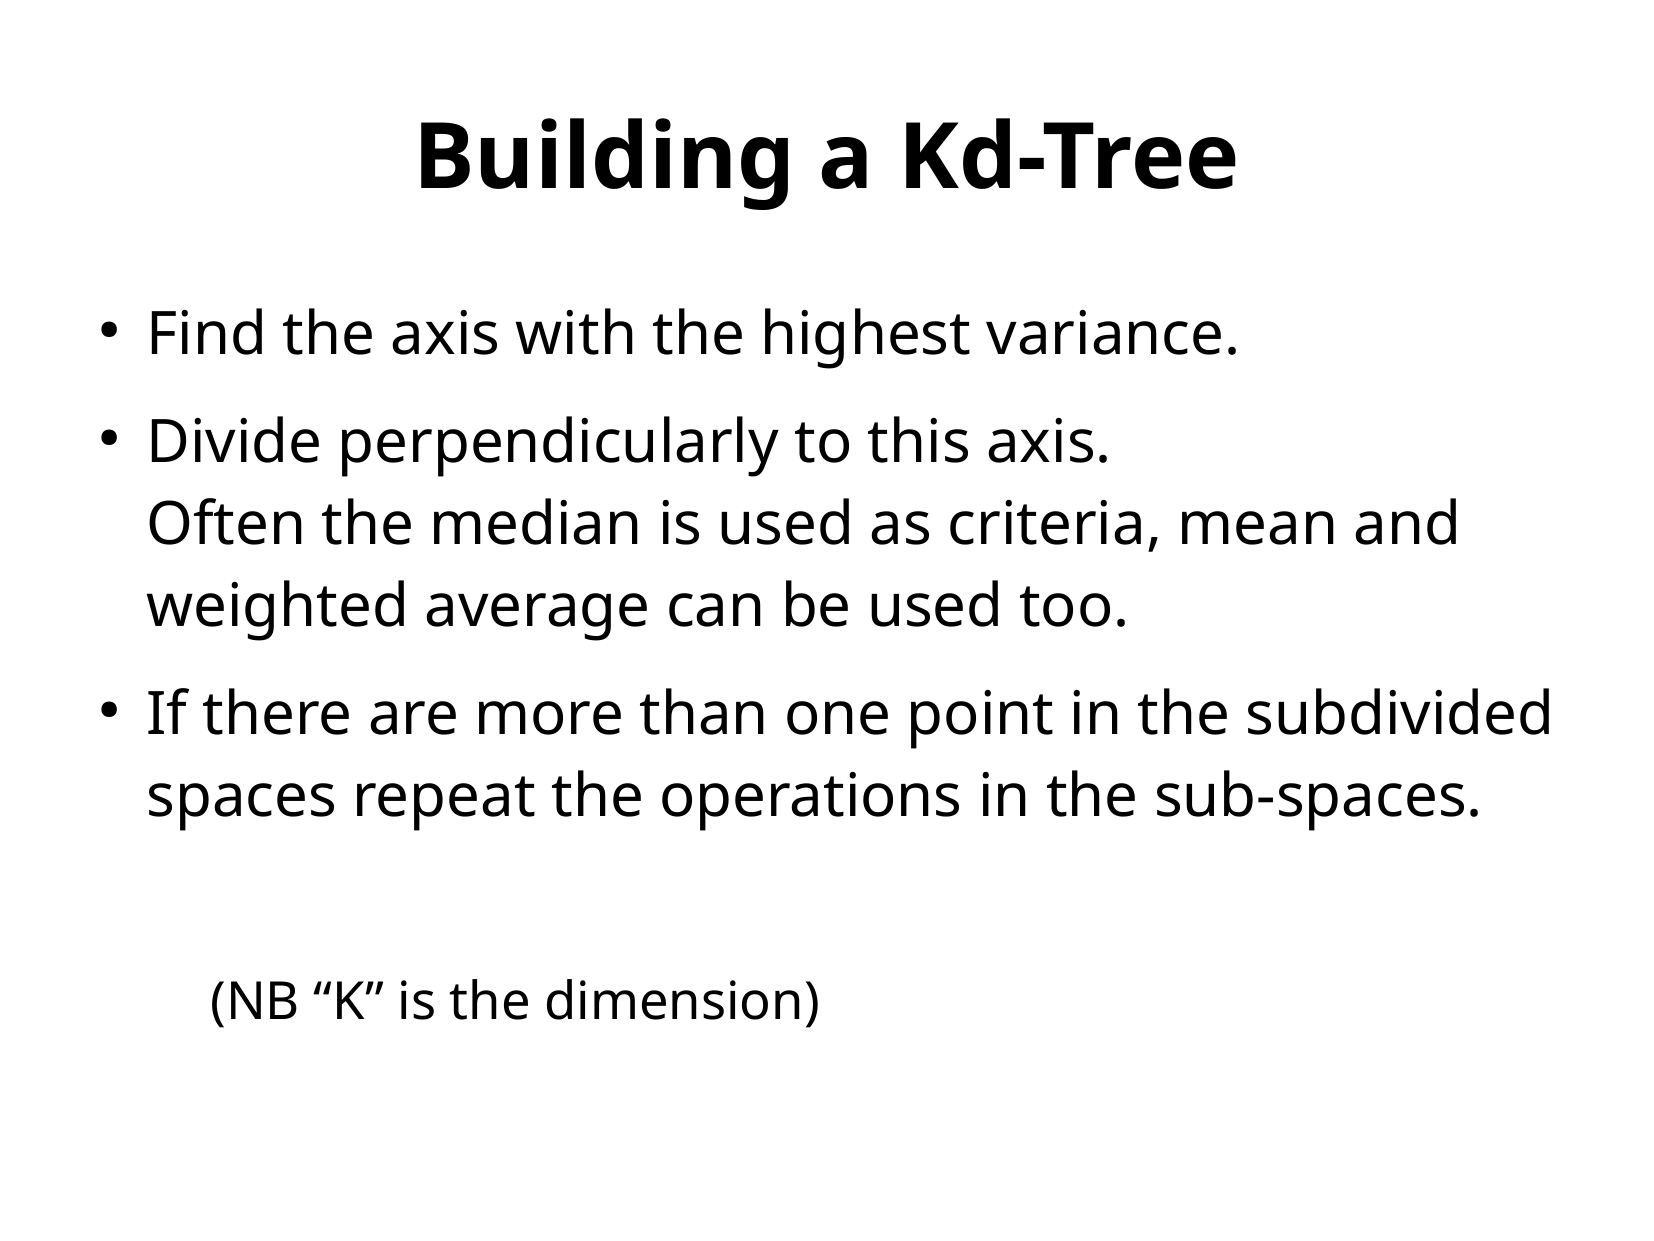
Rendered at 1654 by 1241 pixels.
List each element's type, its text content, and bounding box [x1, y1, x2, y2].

title Building a Kd-Tree [82, 49, 1571, 257]
list Find the axis with the highest variance. Divide perpendicularly to this axis. Often the median is used as criteria, mean and weighted average can be used too. If there are more than one point in the subdivided spaces repeat the operations in the sub-spaces. (NB “K” is the dimension) [82, 290, 1571, 1111]
